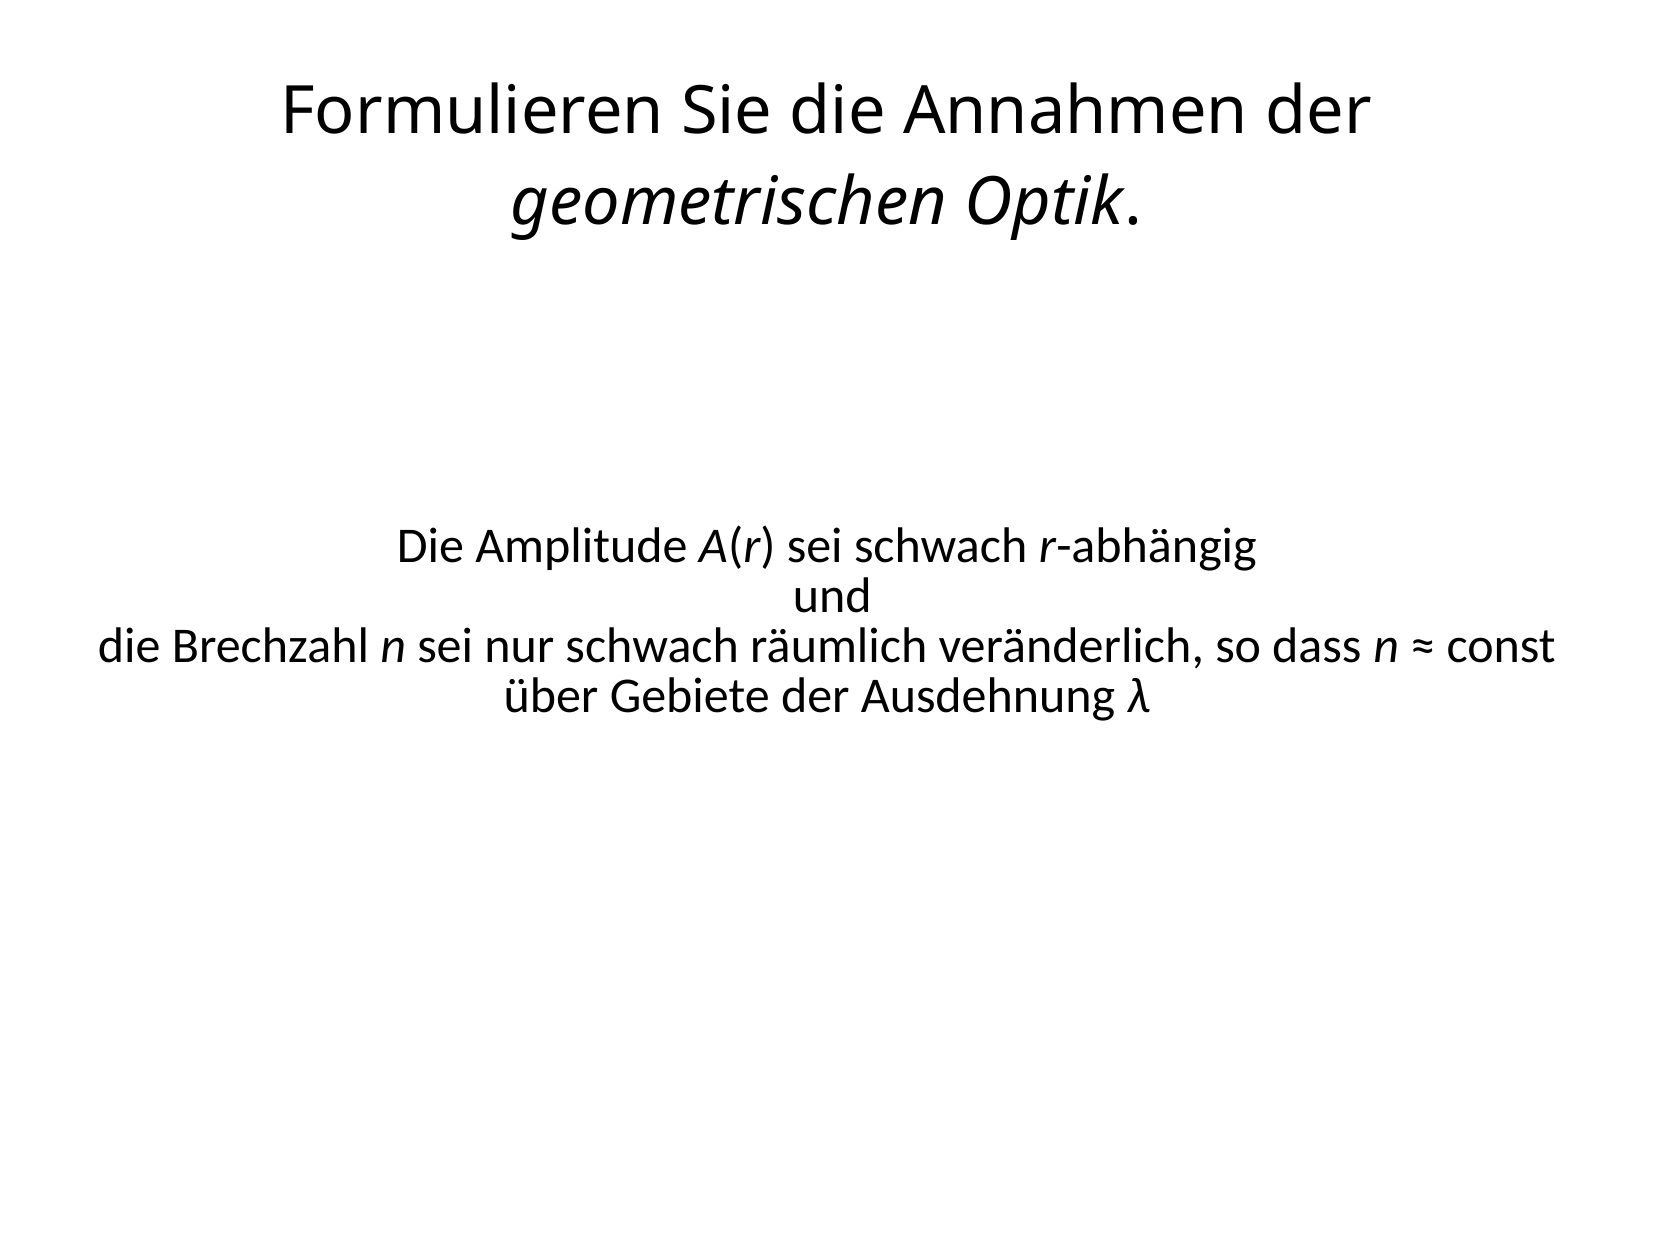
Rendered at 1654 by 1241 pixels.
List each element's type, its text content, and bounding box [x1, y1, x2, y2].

subtitle Die Amplitude A(r) sei schwach r-abhängig und die Brechzahl n sei nur schwach räumlich veränderlich, so dass n ≈ const über Gebiete der Ausdehnung λ [82, 290, 1571, 1010]
title Formulieren Sie die Annahmen der geometrischen Optik. [82, 49, 1571, 257]
